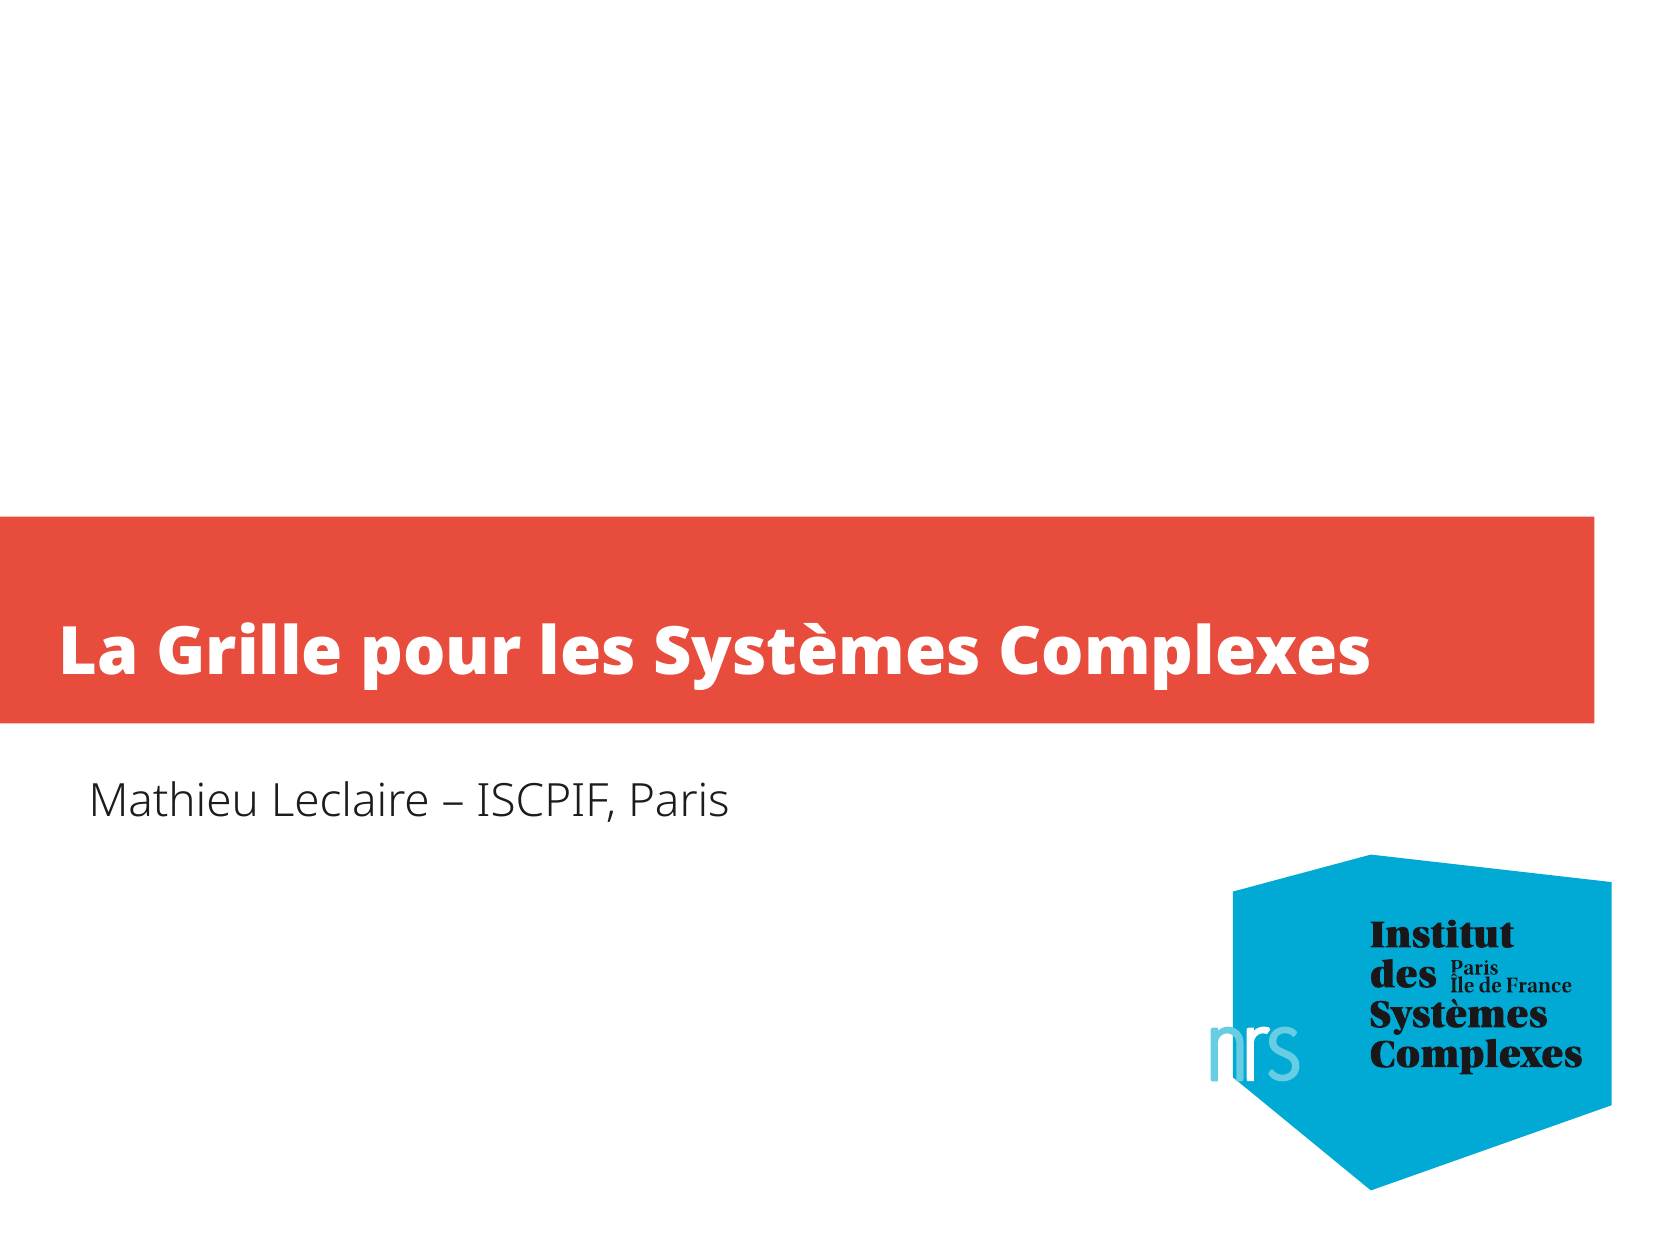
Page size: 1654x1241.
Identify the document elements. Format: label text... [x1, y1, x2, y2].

picture [1145, 841, 1630, 1205]
title La Grille pour les Systèmes Complexes [59, 546, 1595, 694]
subtitle Mathieu Leclaire – ISCPIF, Paris [88, 767, 1595, 1182]
